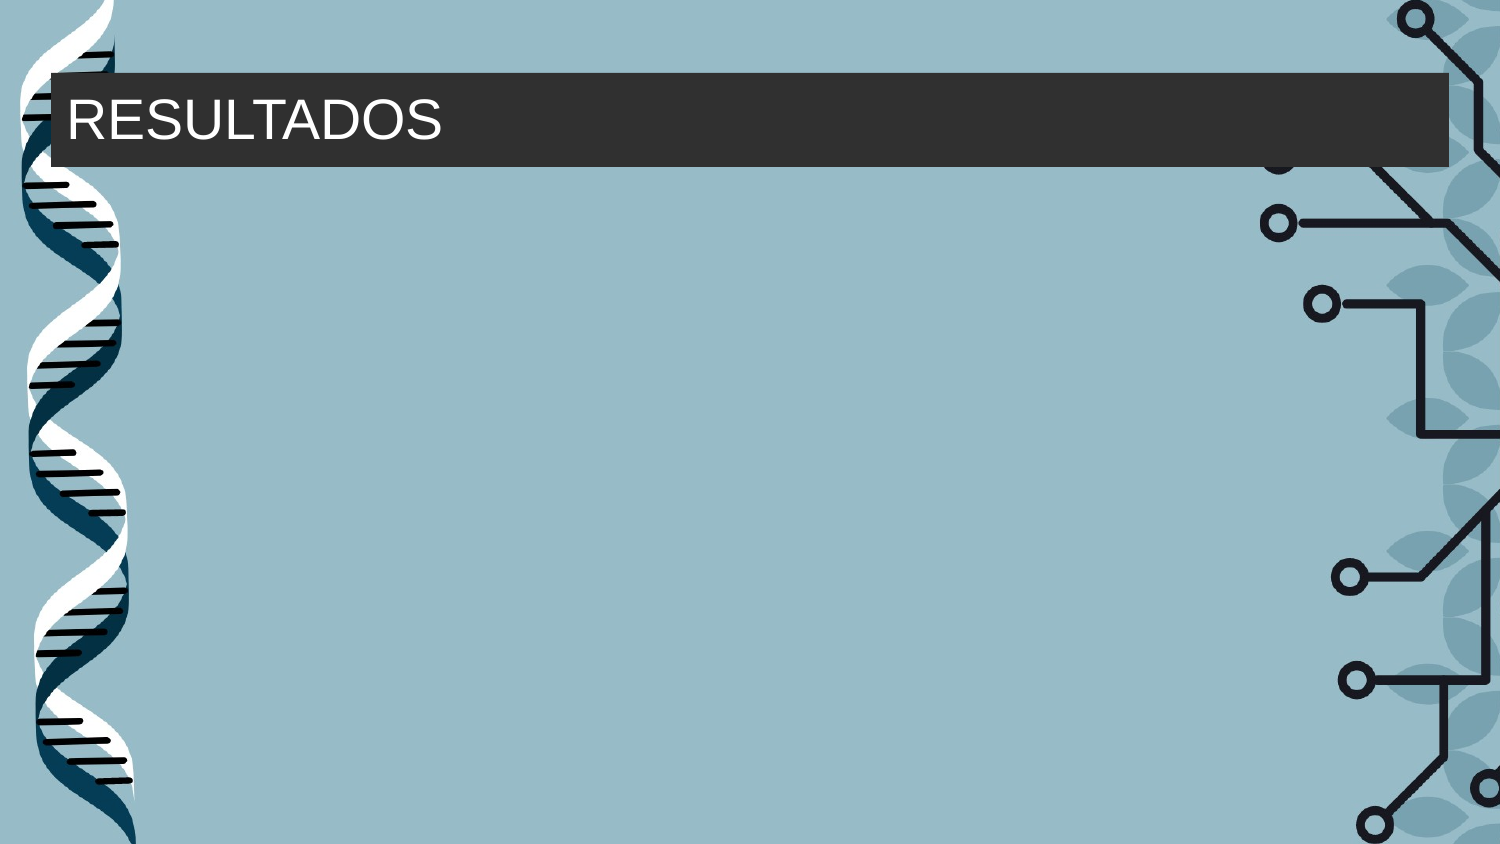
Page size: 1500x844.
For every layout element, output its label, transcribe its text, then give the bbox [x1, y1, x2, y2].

title RESULTADOS [51, 72, 1449, 167]
picture [0, 0, 1500, 844]
